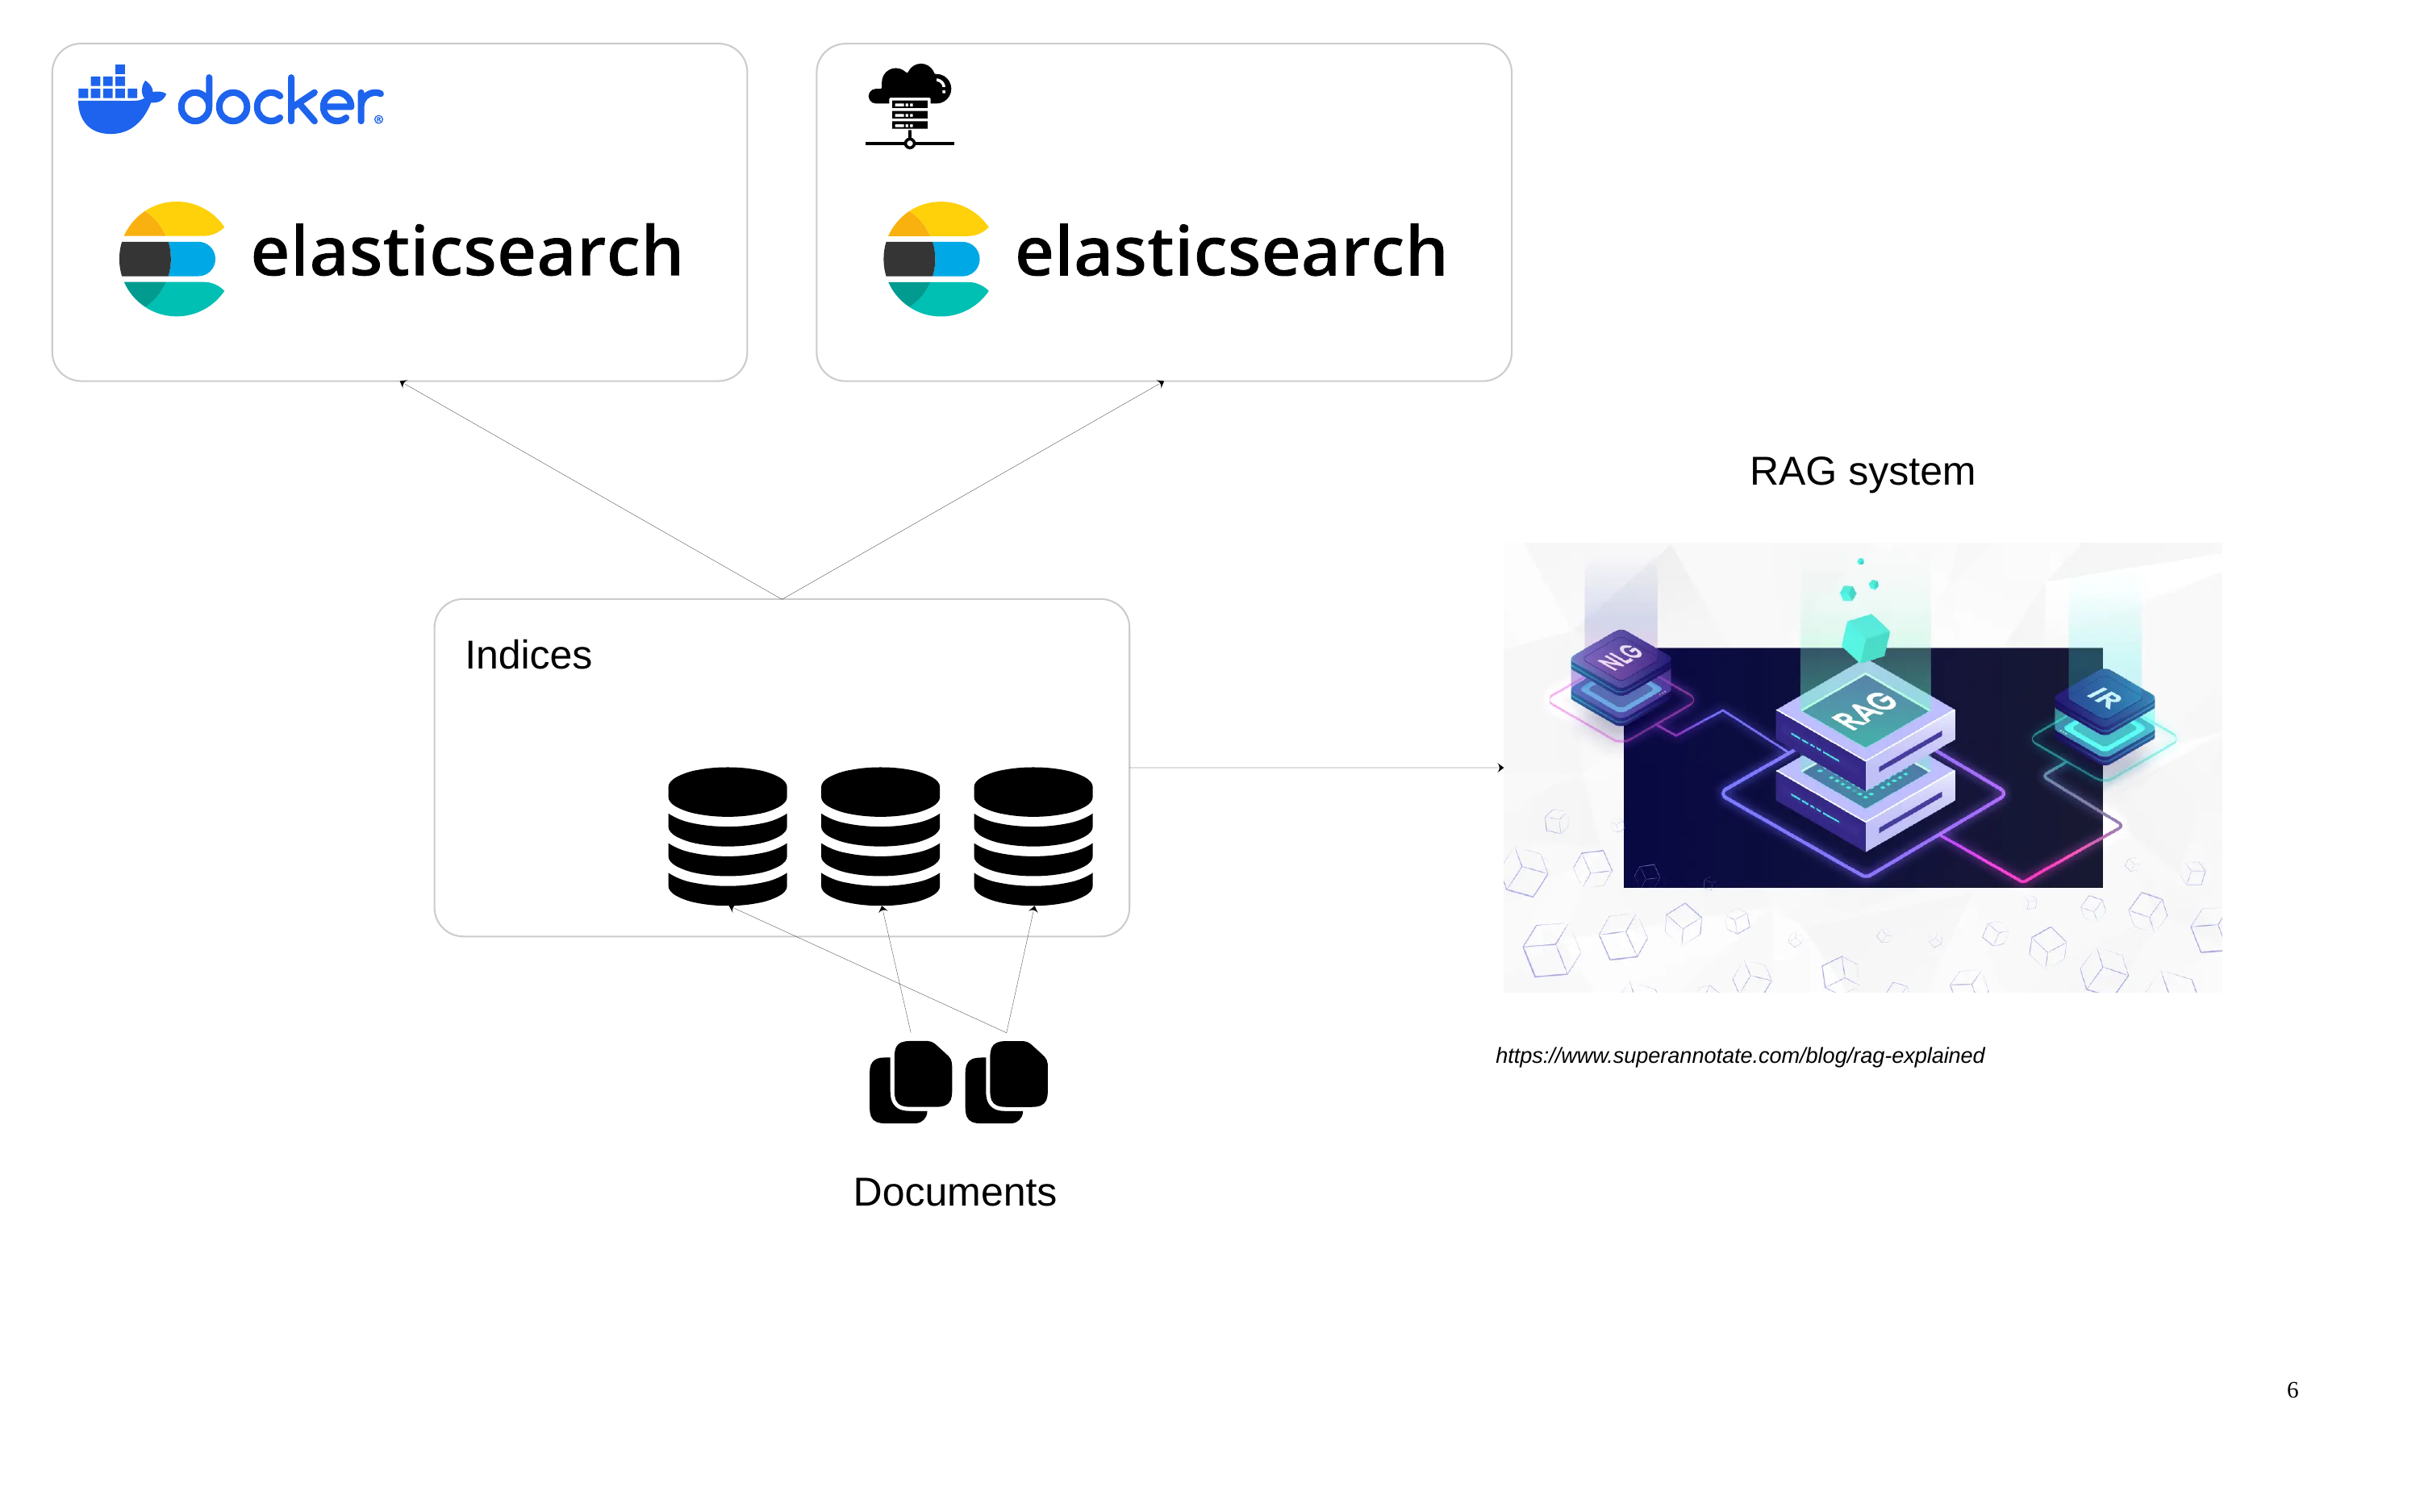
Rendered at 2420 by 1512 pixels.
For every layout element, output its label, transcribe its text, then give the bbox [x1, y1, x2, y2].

picture [862, 57, 958, 152]
picture [812, 767, 952, 906]
text_box Indices [453, 608, 714, 701]
text_box RAG system [1738, 442, 1988, 500]
picture [965, 767, 1104, 906]
text_box https://www.superannotate.com/blog/rag-explained [1483, 1037, 1997, 1074]
picture [1504, 543, 2222, 993]
picture [78, 65, 384, 135]
picture [104, 194, 695, 326]
picture [659, 767, 799, 906]
picture [869, 194, 1460, 326]
picture [861, 1032, 1057, 1132]
text_box Documents [841, 1146, 1070, 1239]
